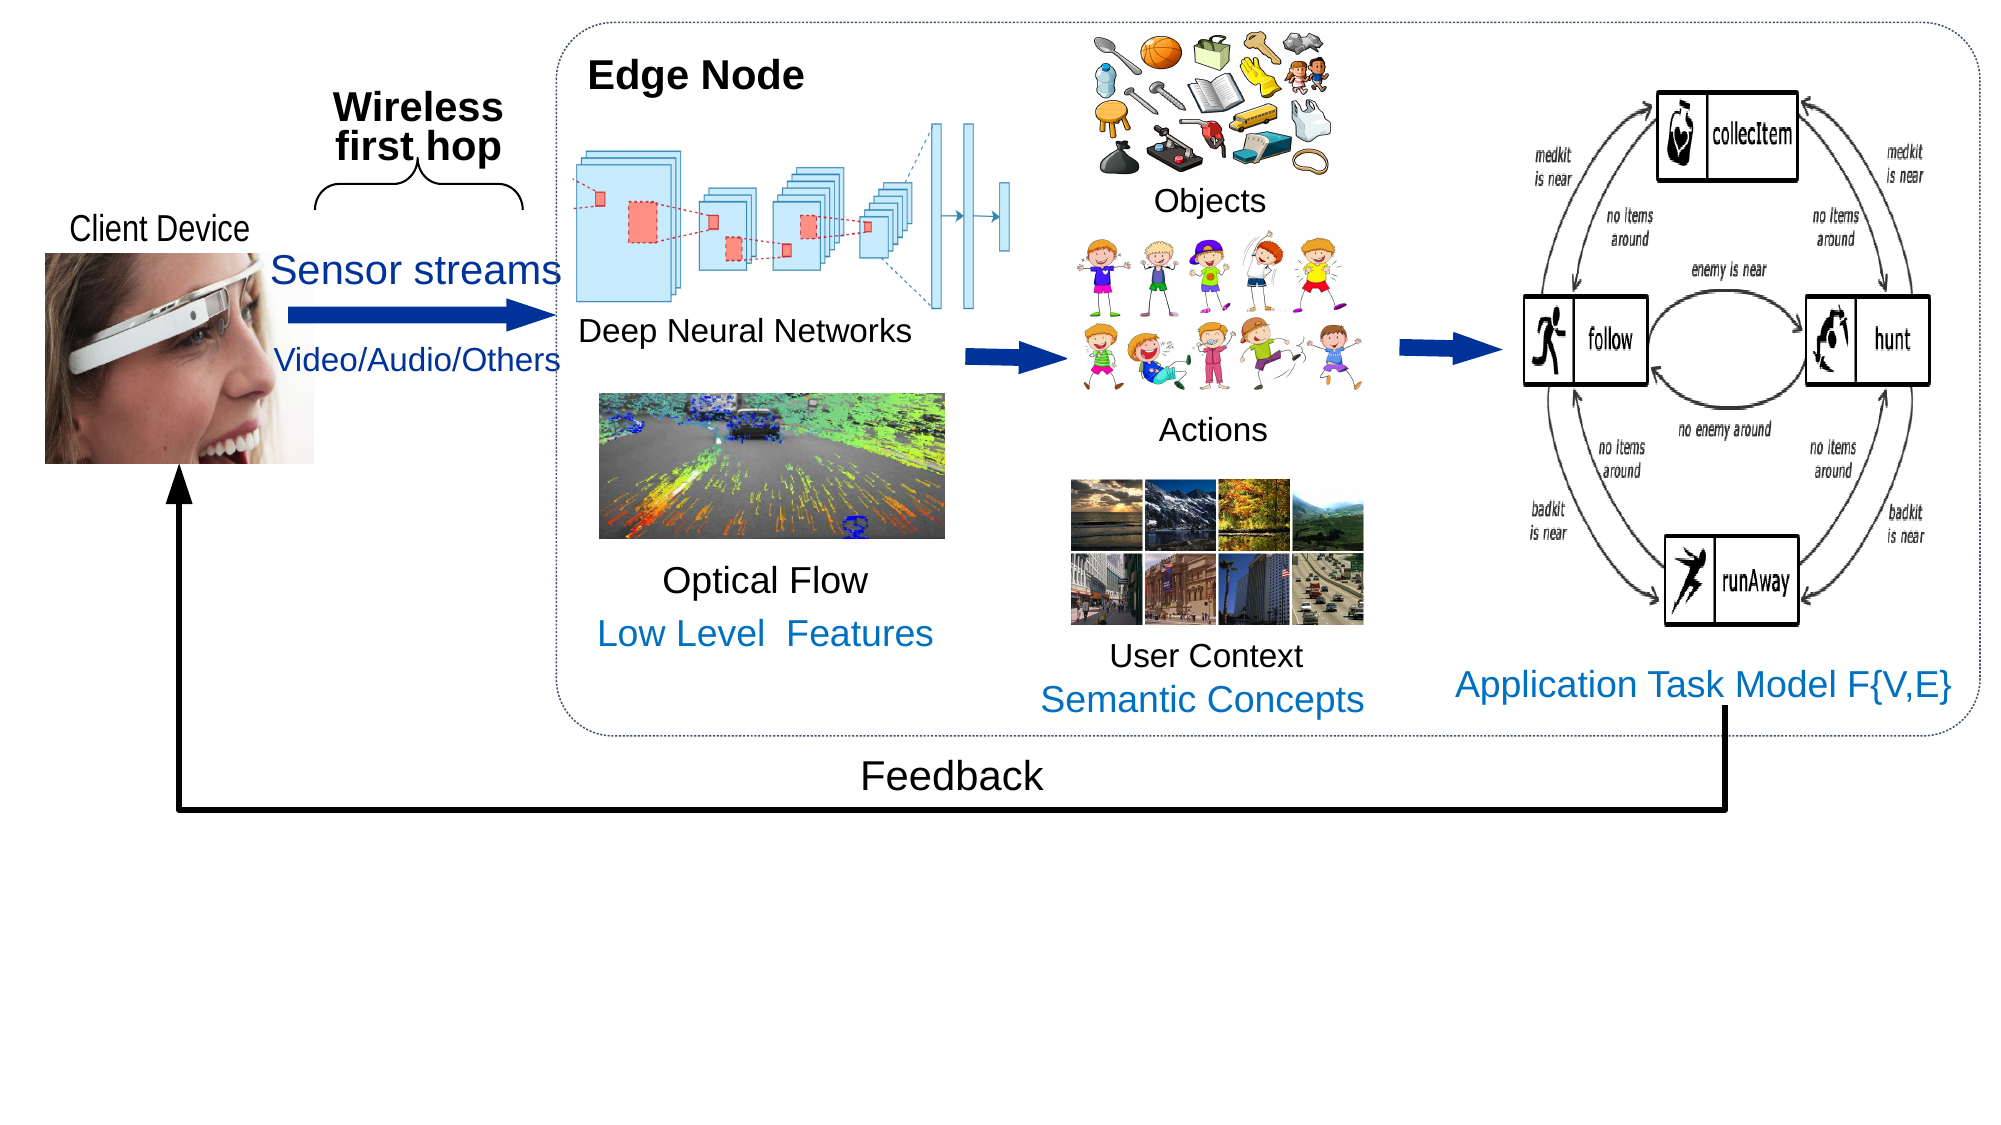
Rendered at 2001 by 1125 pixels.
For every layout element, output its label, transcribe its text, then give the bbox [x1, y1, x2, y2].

picture [1085, 28, 1336, 180]
picture [45, 253, 314, 464]
text_box Deep Neural Networks [578, 309, 913, 350]
text_box Wireless first hop [333, 88, 505, 170]
picture [1485, 74, 1966, 646]
text_box Actions [1158, 408, 1278, 449]
text_box Edge Node [572, 30, 821, 106]
picture [1071, 478, 1364, 625]
text_box Video/Audio/Others [258, 322, 577, 386]
text_box Semantic Concepts [1040, 674, 1396, 721]
text_box Low Level Features [597, 609, 935, 655]
text_box Client Device [69, 203, 251, 249]
text_box Objects [1153, 178, 1267, 219]
picture [1067, 221, 1370, 399]
text_box Application Task Model F{V,E} [1455, 659, 1996, 706]
text_box Optical Flow [662, 555, 886, 602]
picture [572, 120, 1030, 313]
text_box Sensor streams [255, 225, 572, 301]
text_box User Context [1109, 633, 1336, 674]
picture [599, 393, 945, 539]
